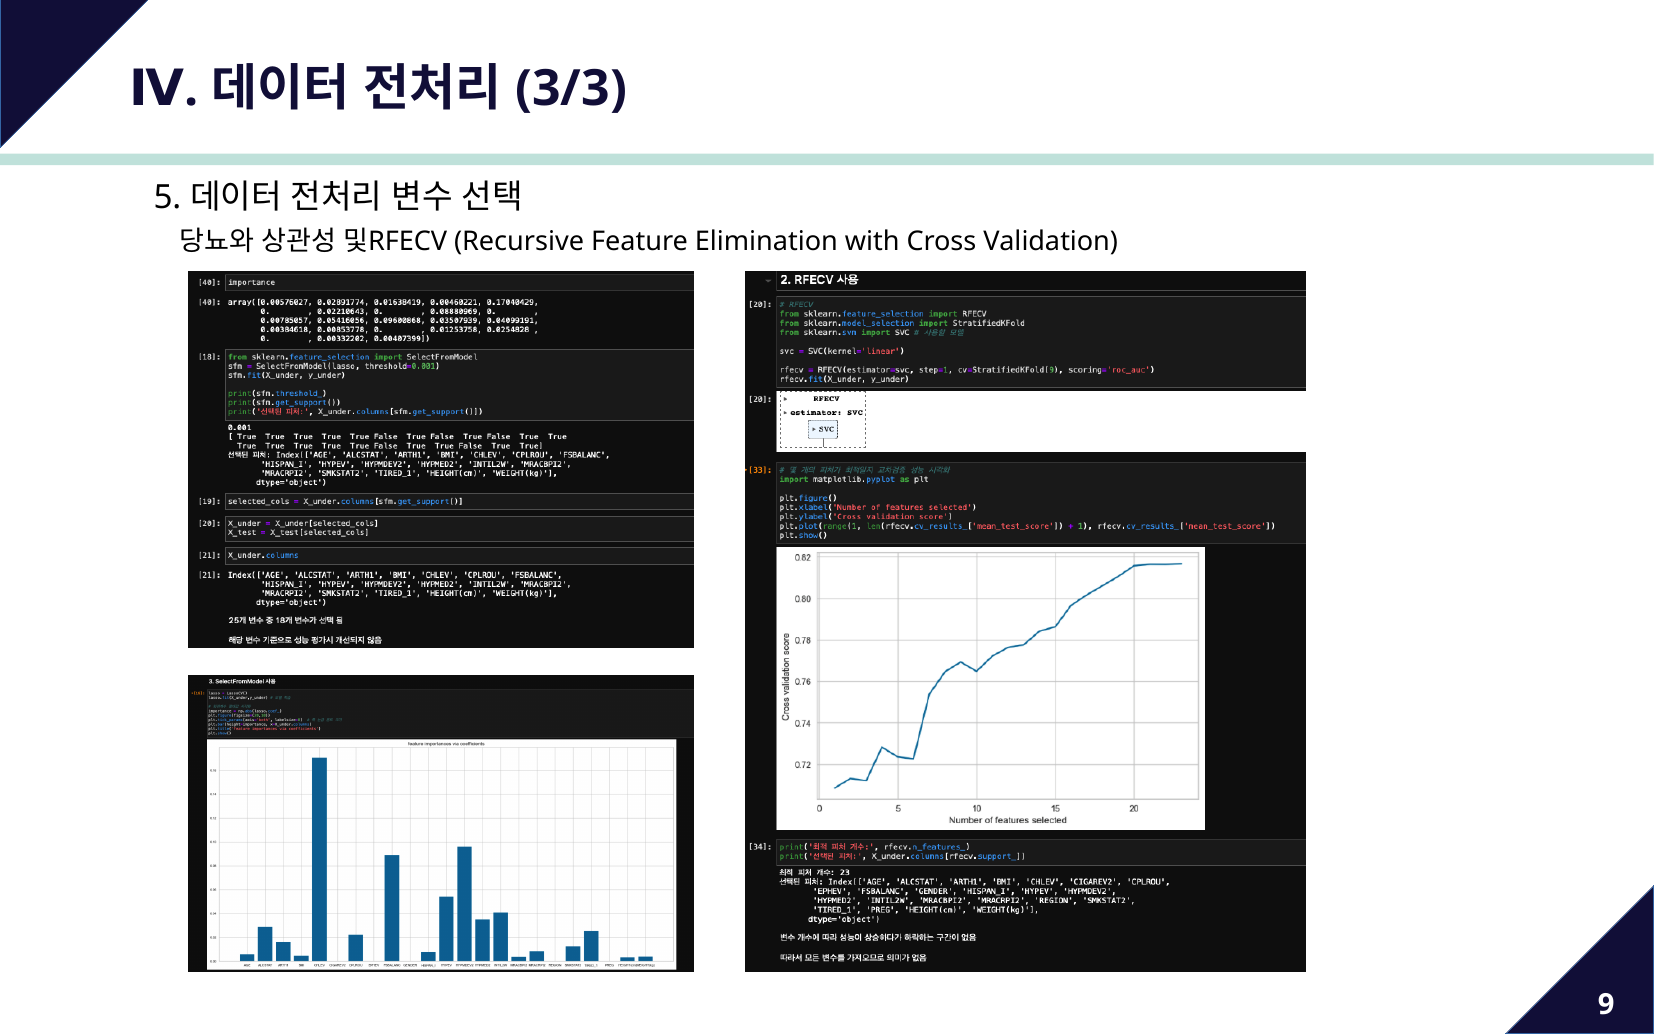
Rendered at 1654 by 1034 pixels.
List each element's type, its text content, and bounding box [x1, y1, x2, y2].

picture [188, 271, 694, 648]
picture [188, 675, 694, 972]
picture [745, 271, 1306, 972]
list 5. 데이터 전처리 변수 선택 당뇨와 상관성 및RFECV (Recursive Feature Elimination with Cross Validation) [82, 177, 1571, 975]
text_box <숫자> [1559, 974, 1654, 1033]
title Ⅳ. 데이터 전처리 (3/3) [129, 41, 1618, 148]
